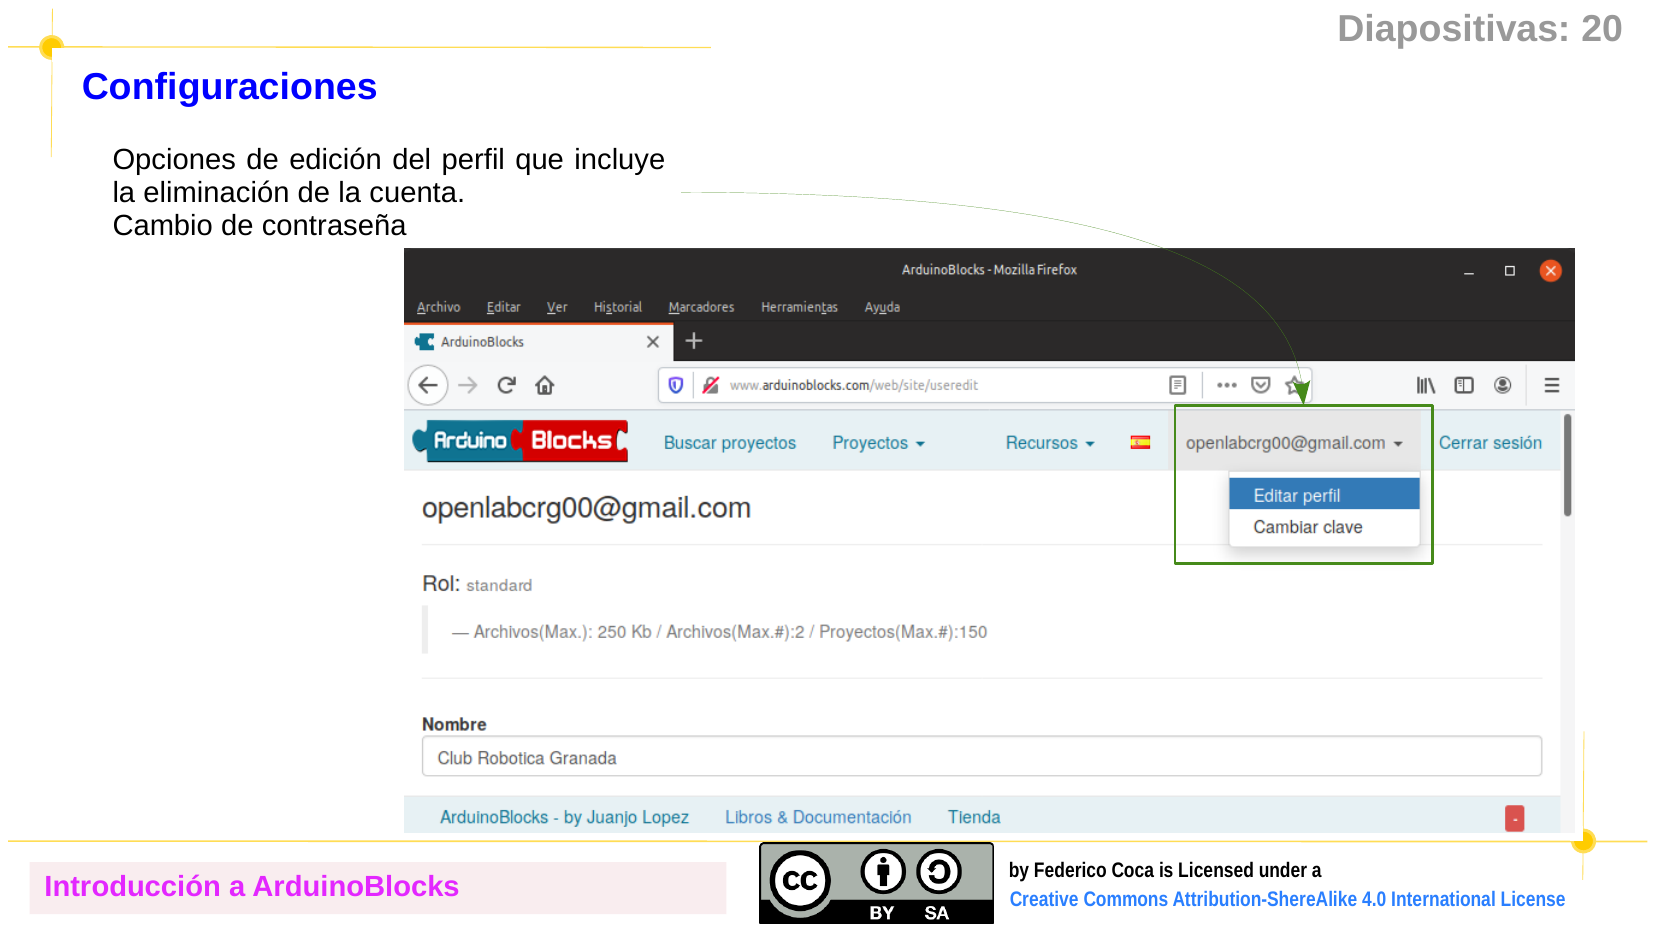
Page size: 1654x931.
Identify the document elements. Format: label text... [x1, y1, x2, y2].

text_box Configuraciones [67, 58, 1207, 116]
text_box Opciones de edición del perfil que incluye la eliminación de la cuenta. Cambio de contraseña [97, 135, 682, 249]
text_box Introducción a ArduinoBlocks [29, 862, 727, 915]
picture [404, 248, 1575, 833]
text_box Diapositivas: 20 [1322, 0, 1644, 57]
